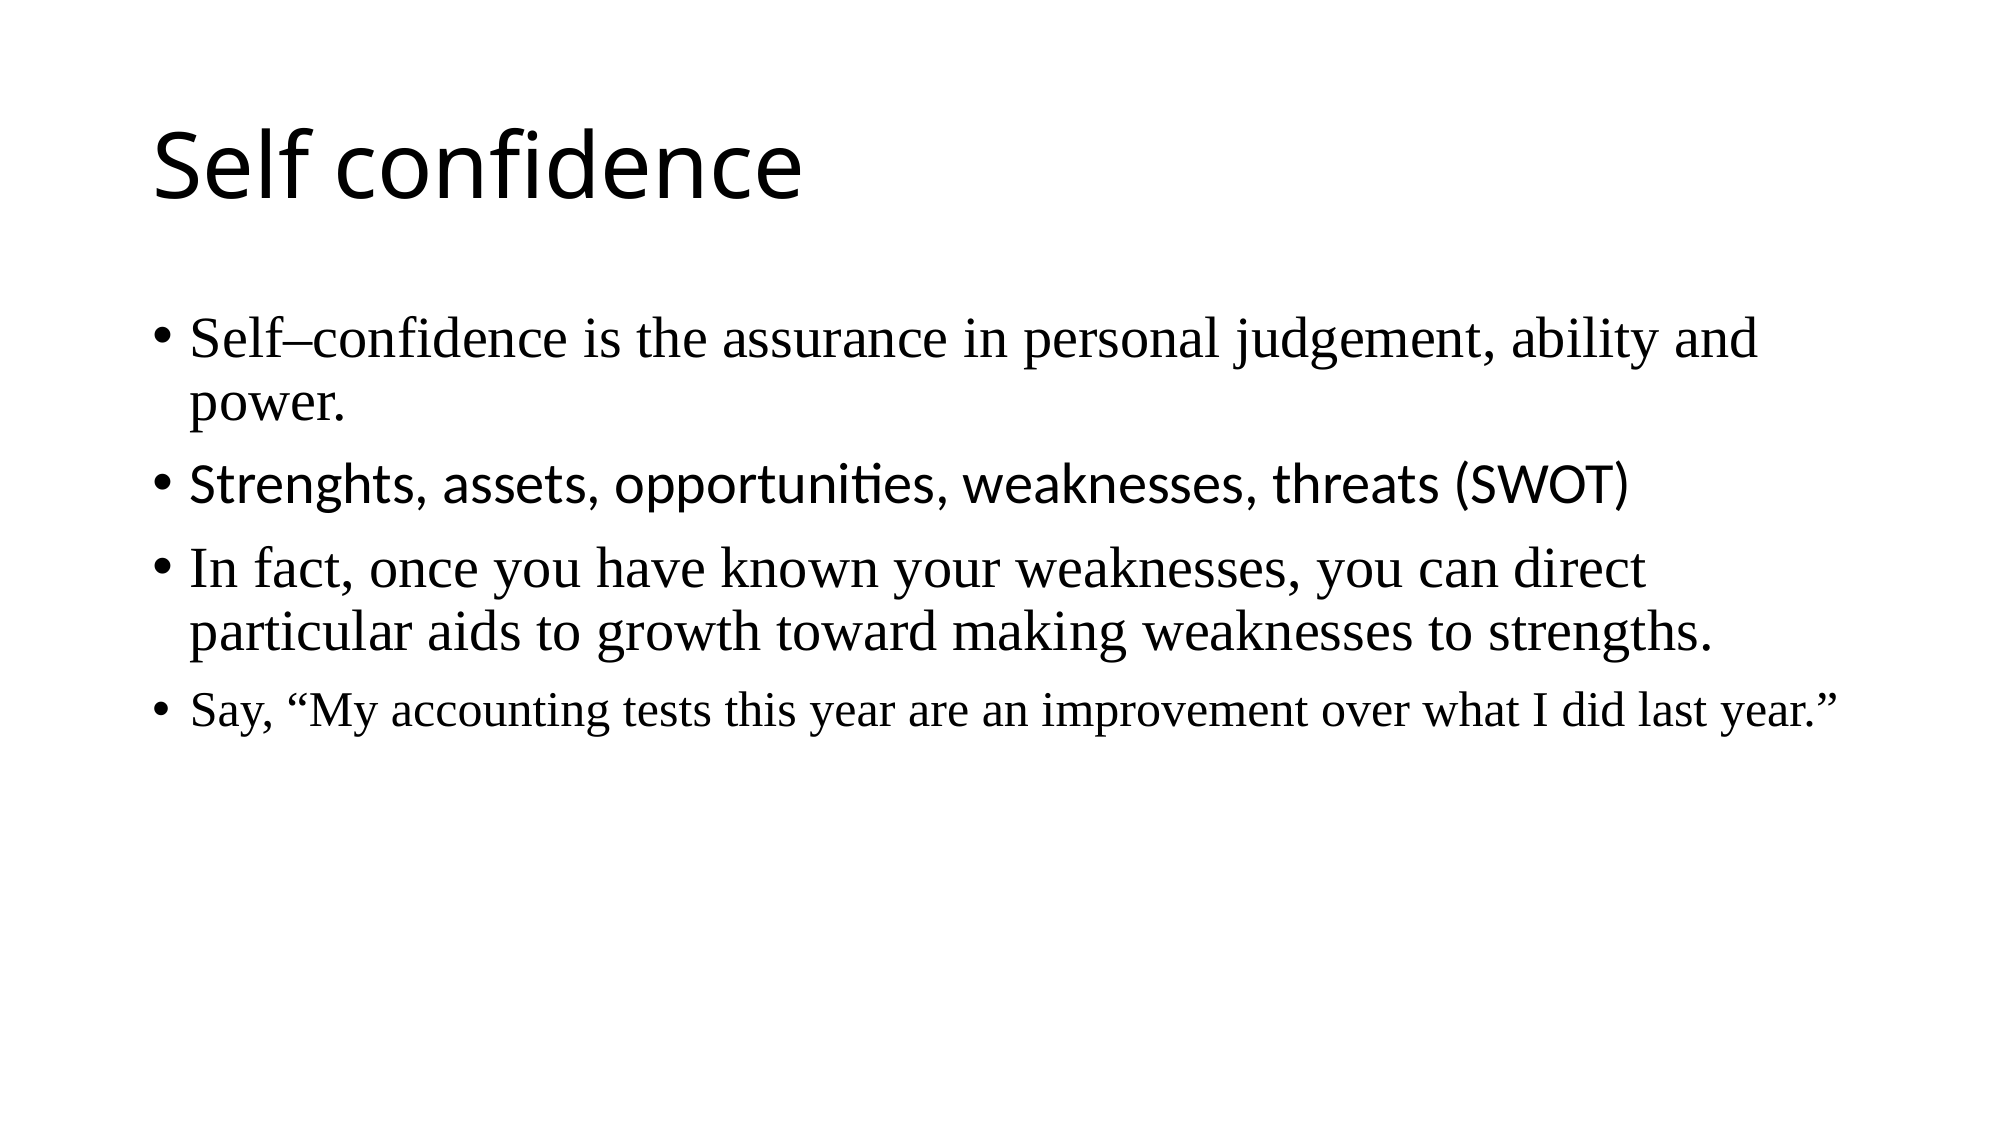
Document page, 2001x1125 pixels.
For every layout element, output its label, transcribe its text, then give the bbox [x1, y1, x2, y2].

title Self confidence [137, 59, 1863, 278]
list Self–confidence is the assurance in personal judgement, ability and power. Strenghts, assets, opportunities, weaknesses, threats (SWOT) In fact, once you have known your weaknesses, you can direct particular aids to growth toward making weaknesses to strengths. Say, “My accounting tests this year are an improvement over what I did last year.” [137, 299, 1863, 1014]
